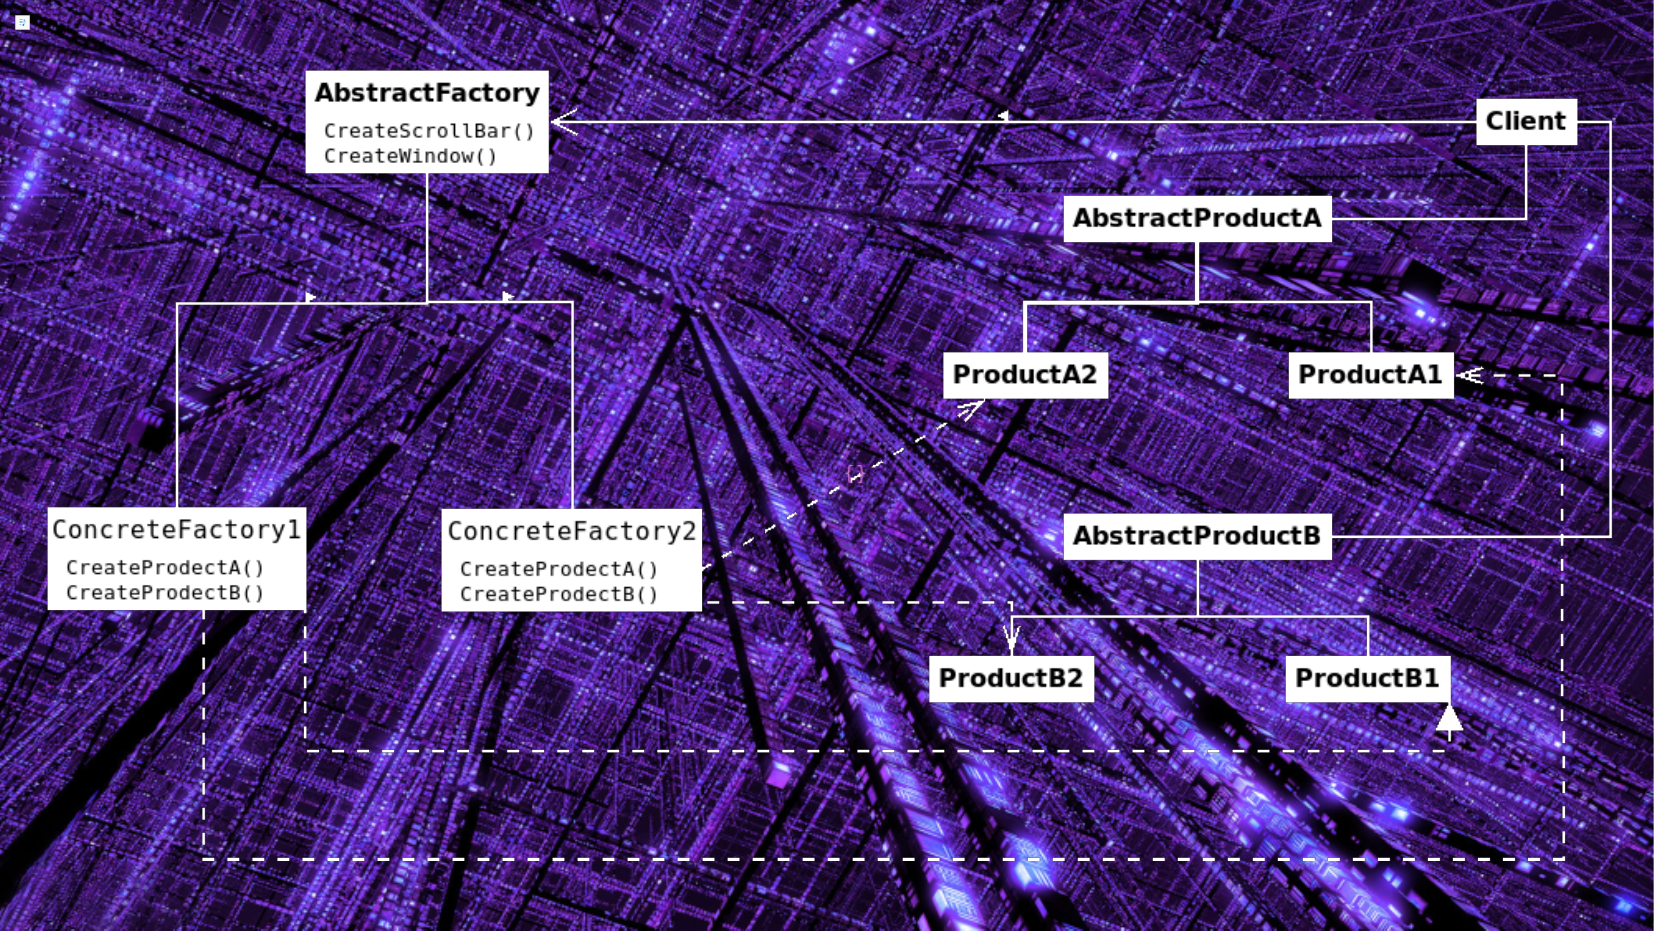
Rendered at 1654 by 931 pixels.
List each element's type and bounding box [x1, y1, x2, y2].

picture [0, 0, 1654, 931]
text_box [15, 15, 31, 31]
